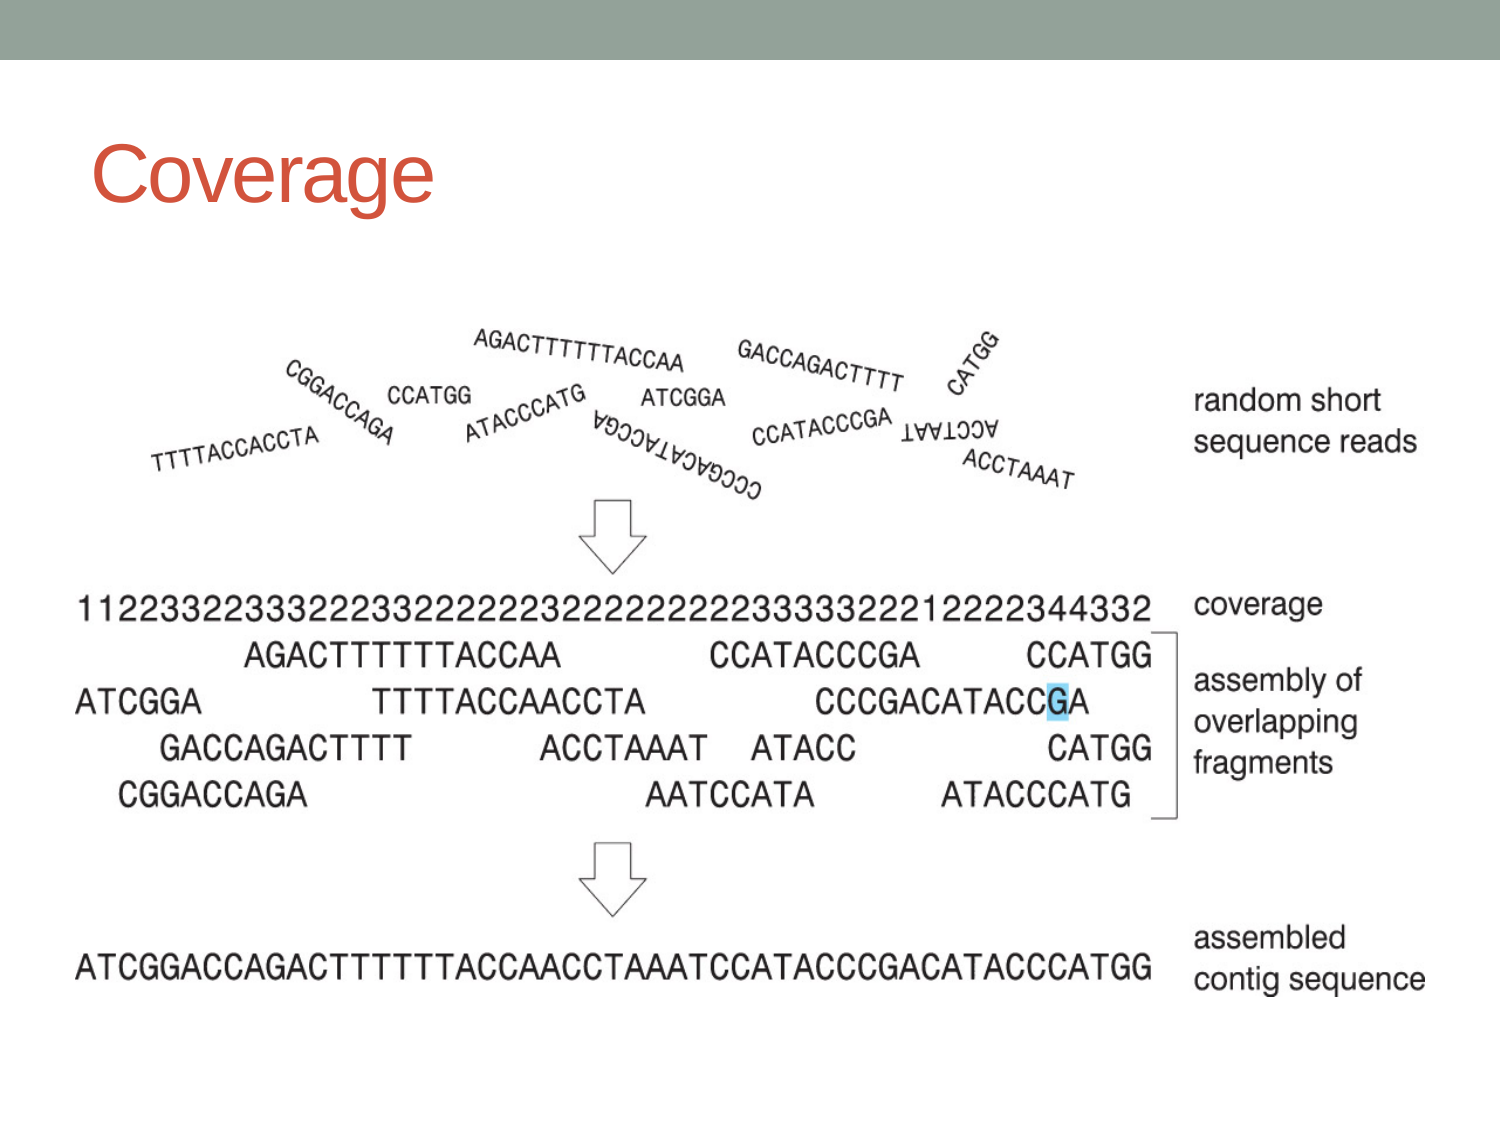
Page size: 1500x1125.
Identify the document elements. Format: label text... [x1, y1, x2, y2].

title Coverage [75, 87, 1425, 250]
picture [75, 262, 1425, 1063]
